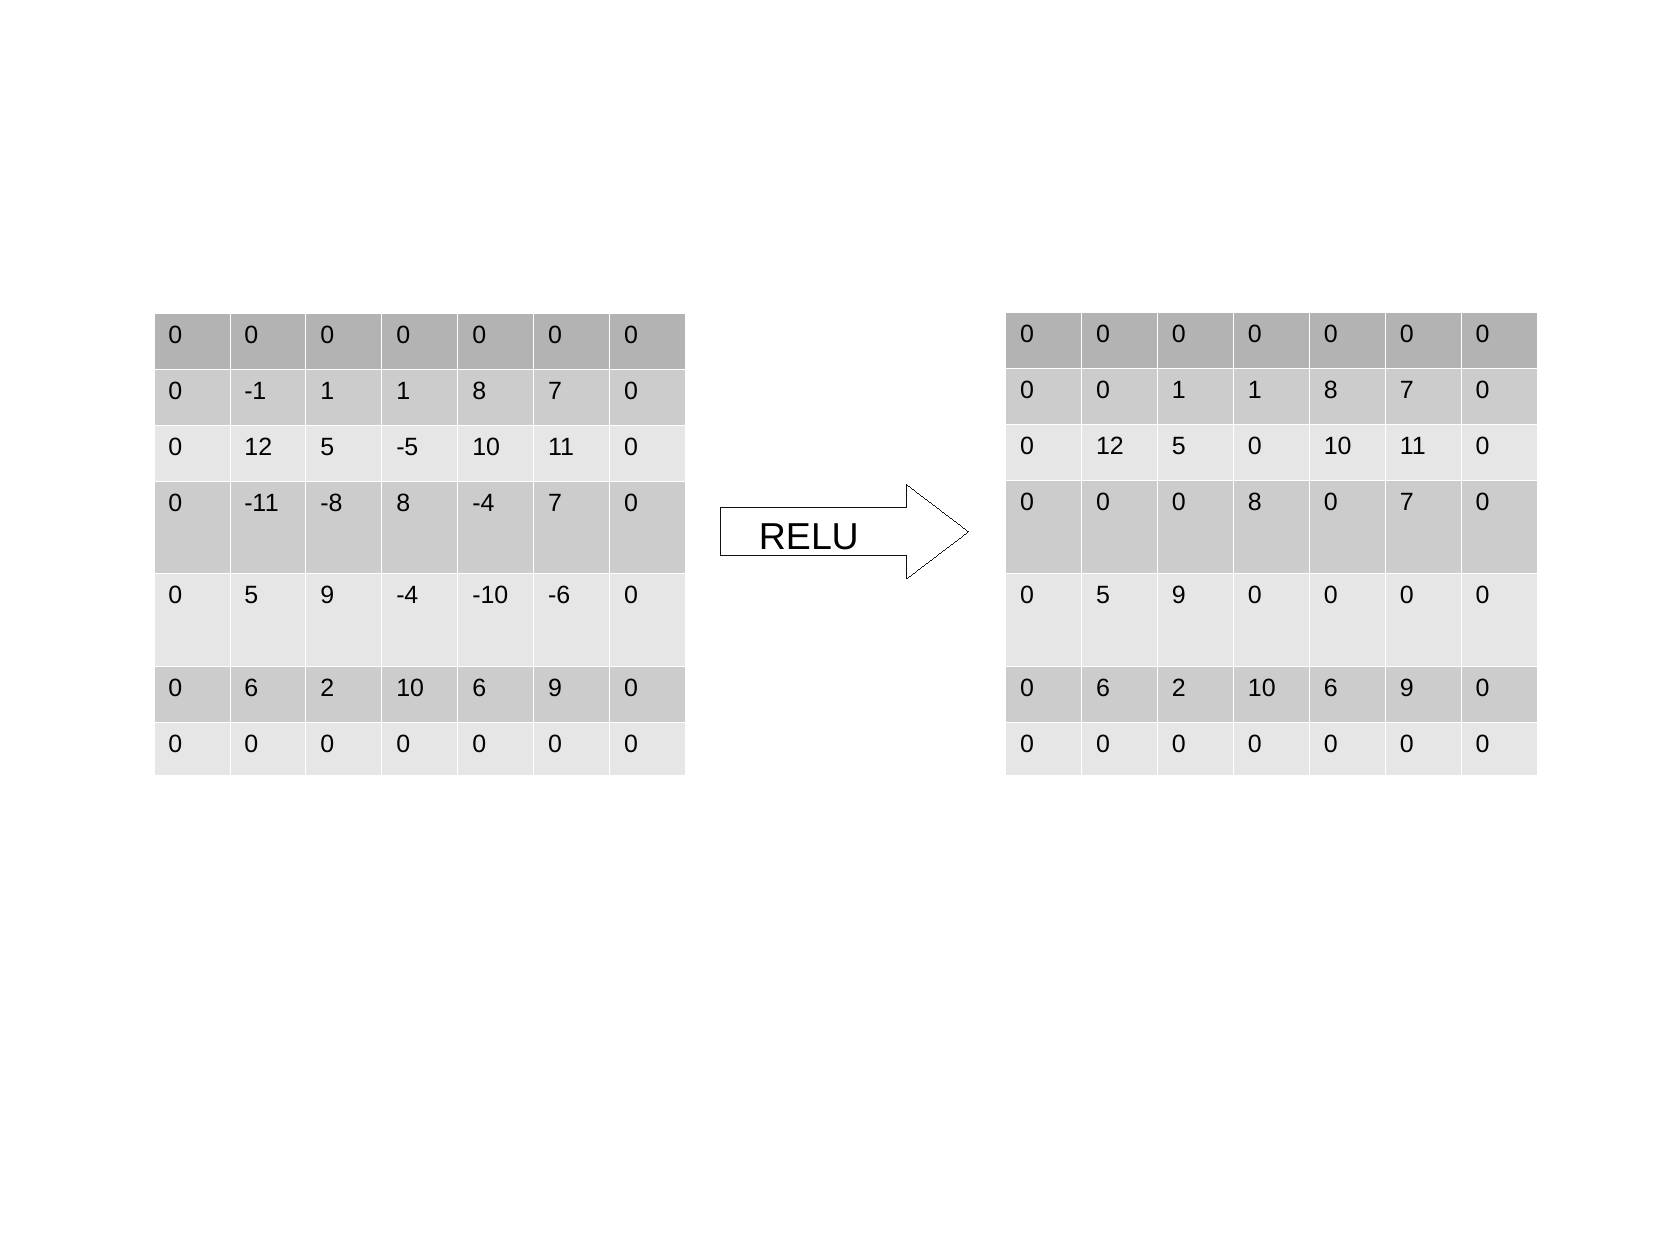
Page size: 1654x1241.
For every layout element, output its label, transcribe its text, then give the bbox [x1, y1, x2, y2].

table_cell 0 [610, 482, 685, 573]
table_cell 7 [1386, 369, 1461, 424]
table_cell -4 [458, 482, 533, 573]
table_cell 9 [1386, 667, 1461, 722]
table_cell 11 [1386, 425, 1461, 480]
table_header 0 [306, 314, 381, 369]
table_cell -6 [534, 574, 609, 666]
table_header 0 [1234, 313, 1309, 368]
table_cell 0 [534, 723, 609, 775]
table_cell 0 [1158, 723, 1233, 775]
table_cell 1 [1158, 369, 1233, 424]
table_cell 0 [155, 426, 230, 481]
table_cell -10 [458, 574, 533, 666]
table_cell 0 [1006, 574, 1081, 666]
table_cell 0 [610, 723, 685, 775]
table_cell 0 [1386, 723, 1461, 775]
table_cell 7 [1386, 481, 1461, 573]
table_cell 1 [382, 370, 457, 425]
table_cell 0 [1006, 667, 1081, 722]
table_cell 6 [1082, 667, 1157, 722]
table_cell -5 [382, 426, 457, 481]
table_header 0 [1310, 313, 1385, 368]
table_cell 0 [1310, 574, 1385, 666]
table_cell 0 [1006, 369, 1081, 424]
table_cell 0 [1234, 723, 1309, 775]
table_cell 10 [1234, 667, 1309, 722]
table_cell 0 [231, 723, 305, 775]
table_header 0 [1462, 313, 1537, 368]
table_cell 0 [1082, 723, 1157, 775]
table_cell 0 [458, 723, 533, 775]
table_cell 8 [458, 370, 533, 425]
table_header 0 [1386, 313, 1461, 368]
table_cell 0 [382, 723, 457, 775]
table_header 0 [534, 314, 609, 369]
table_cell 8 [1310, 369, 1385, 424]
table_header 0 [382, 314, 457, 369]
table_cell 11 [534, 426, 609, 481]
table_cell 9 [534, 667, 609, 722]
table_cell -11 [231, 482, 305, 573]
table_cell 0 [1386, 574, 1461, 666]
table_cell 0 [1006, 723, 1081, 775]
table_cell 8 [1234, 481, 1309, 573]
table_cell 0 [155, 574, 230, 666]
table_cell 0 [1158, 481, 1233, 573]
table_cell 0 [1006, 425, 1081, 480]
table_cell 0 [610, 667, 685, 722]
table_header 0 [155, 314, 230, 369]
table_cell 6 [1310, 667, 1385, 722]
table_cell 5 [231, 574, 305, 666]
table_cell 0 [610, 574, 685, 666]
table_cell 0 [1462, 481, 1537, 573]
table_cell 7 [534, 370, 609, 425]
table_cell 9 [306, 574, 381, 666]
table_cell 0 [155, 370, 230, 425]
table_cell -8 [306, 482, 381, 573]
table_cell -1 [231, 370, 305, 425]
table_cell 0 [1082, 369, 1157, 424]
table_cell 0 [1310, 481, 1385, 573]
table_cell 0 [155, 723, 230, 775]
table_cell 7 [534, 482, 609, 573]
table_cell 0 [1462, 425, 1537, 480]
table_cell 0 [1462, 369, 1537, 424]
table_cell 0 [1462, 667, 1537, 722]
table_header 0 [231, 314, 305, 369]
table_cell 0 [1006, 481, 1081, 573]
table_cell 2 [1158, 667, 1233, 722]
table_cell 12 [231, 426, 305, 481]
table_cell 2 [306, 667, 381, 722]
table_cell 0 [155, 667, 230, 722]
table_cell 8 [382, 482, 457, 573]
table_cell 0 [1234, 425, 1309, 480]
table_cell 0 [610, 370, 685, 425]
table_cell 0 [306, 723, 381, 775]
table_cell 0 [155, 482, 230, 573]
table_header 0 [610, 314, 685, 369]
table_cell 10 [458, 426, 533, 481]
table_cell 5 [306, 426, 381, 481]
table_cell 0 [1310, 723, 1385, 775]
table_cell 0 [1462, 574, 1537, 666]
table_cell 12 [1082, 425, 1157, 480]
table_cell 1 [306, 370, 381, 425]
table_cell 0 [1462, 723, 1537, 775]
table_cell -4 [382, 574, 457, 666]
table_cell 6 [231, 667, 305, 722]
table_cell 0 [610, 426, 685, 481]
table_header 0 [1158, 313, 1233, 368]
table_cell 1 [1234, 369, 1309, 424]
table_header 0 [1006, 313, 1081, 368]
table_cell 5 [1082, 574, 1157, 666]
table_cell 5 [1158, 425, 1233, 480]
text_box RELU [744, 507, 922, 565]
table_header 0 [1082, 313, 1157, 368]
table_cell 6 [458, 667, 533, 722]
table_cell 10 [382, 667, 457, 722]
table_cell 9 [1158, 574, 1233, 666]
table_cell 0 [1234, 574, 1309, 666]
table_cell 10 [1310, 425, 1385, 480]
table_cell 0 [1082, 481, 1157, 573]
table_header 0 [458, 314, 533, 369]
